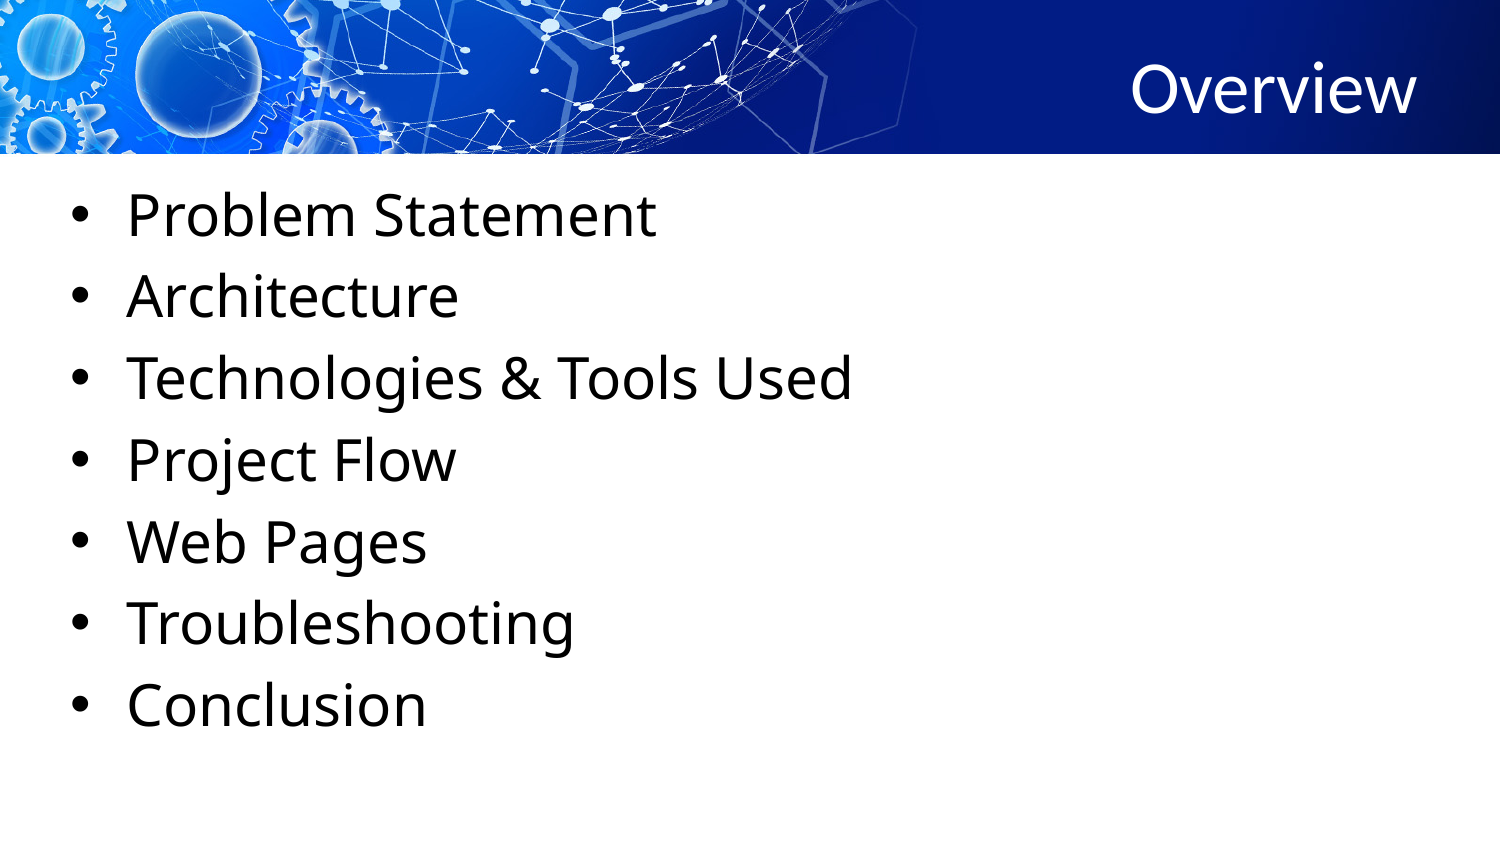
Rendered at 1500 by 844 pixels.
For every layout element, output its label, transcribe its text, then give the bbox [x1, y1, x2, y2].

list Problem Statement Architecture Technologies & Tools Used Project Flow Web Pages Troubleshooting Conclusion [55, 170, 1418, 815]
title Overview [78, 21, 1434, 147]
picture [0, 0, 1500, 844]
